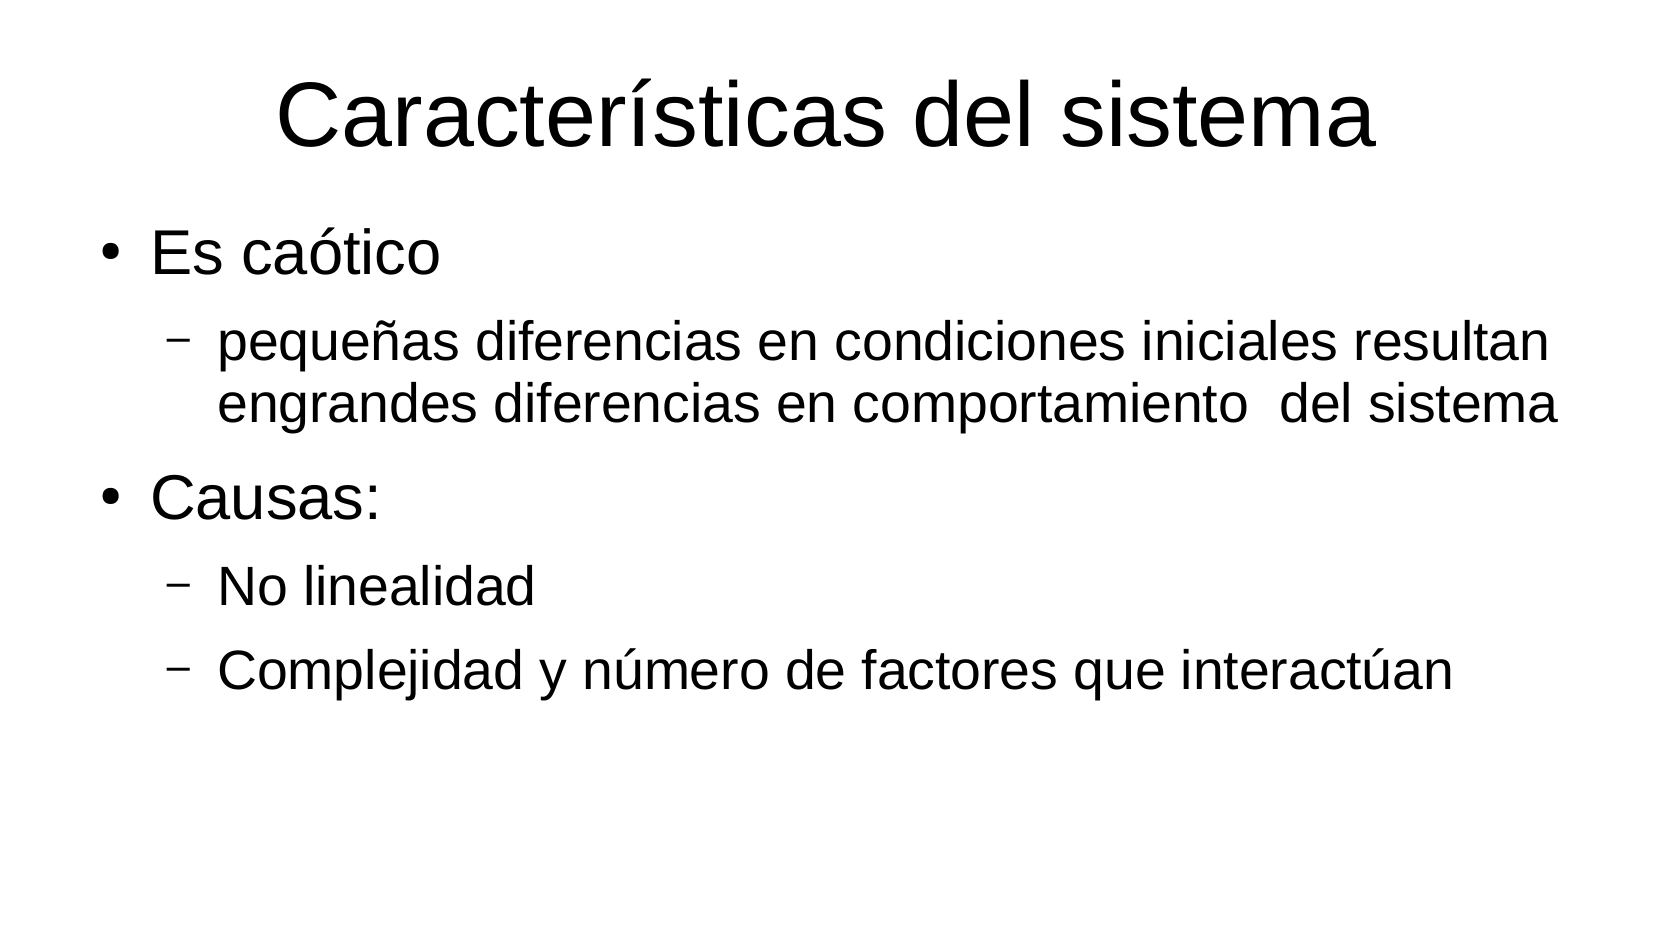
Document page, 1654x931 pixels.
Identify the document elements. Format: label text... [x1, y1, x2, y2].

list Es caótico pequeñas diferencias en condiciones iniciales resultan engrandes diferencias en comportamiento del sistema Causas: No linealidad Complejidad y número de factores que interactúan [82, 217, 1571, 758]
title Características del sistema [82, 37, 1571, 193]
